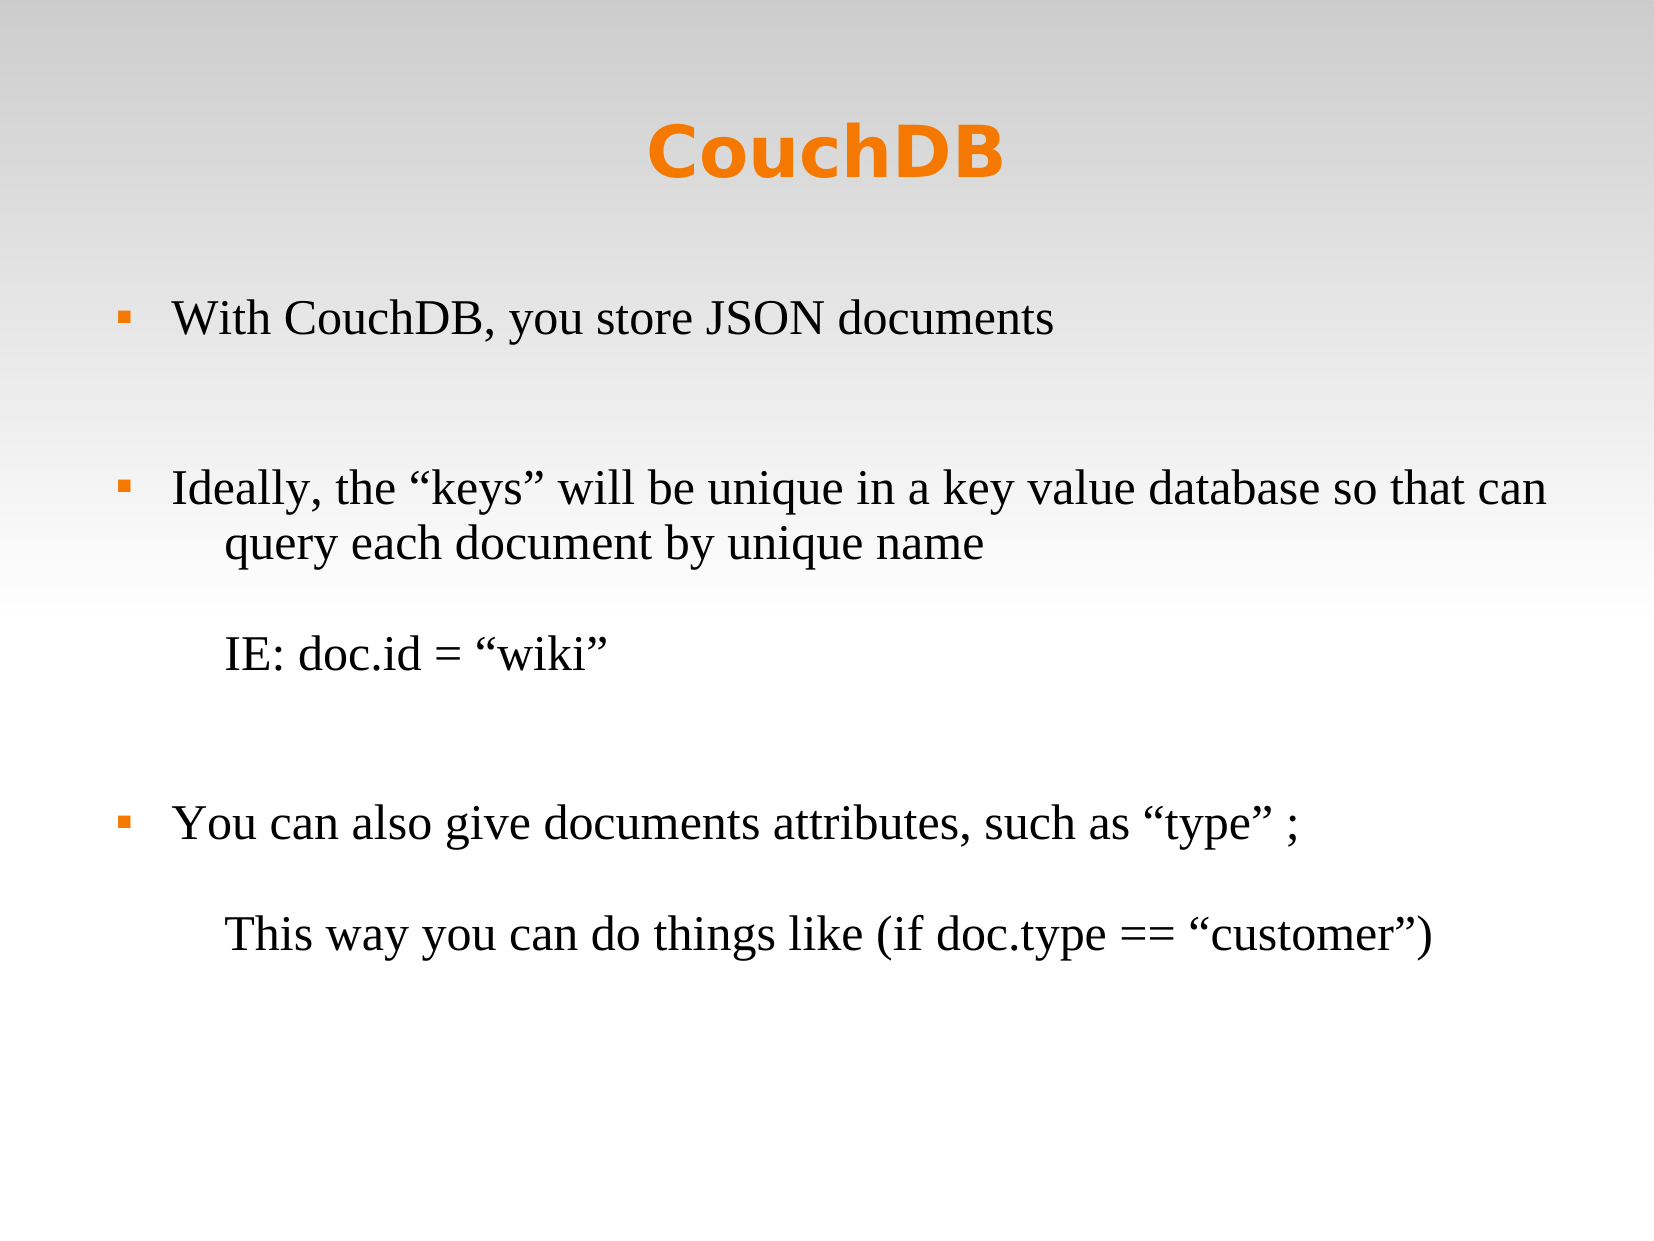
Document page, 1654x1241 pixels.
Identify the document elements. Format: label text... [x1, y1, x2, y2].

title CouchDB [82, 49, 1571, 257]
list With CouchDB, you store JSON documents Ideally, the “keys” will be unique in a key value database so that can query each document by unique name IE: doc.id = “wiki” You can also give documents attributes, such as “type” ; This way you can do things like (if doc.type == “customer”) [82, 290, 1571, 1109]
